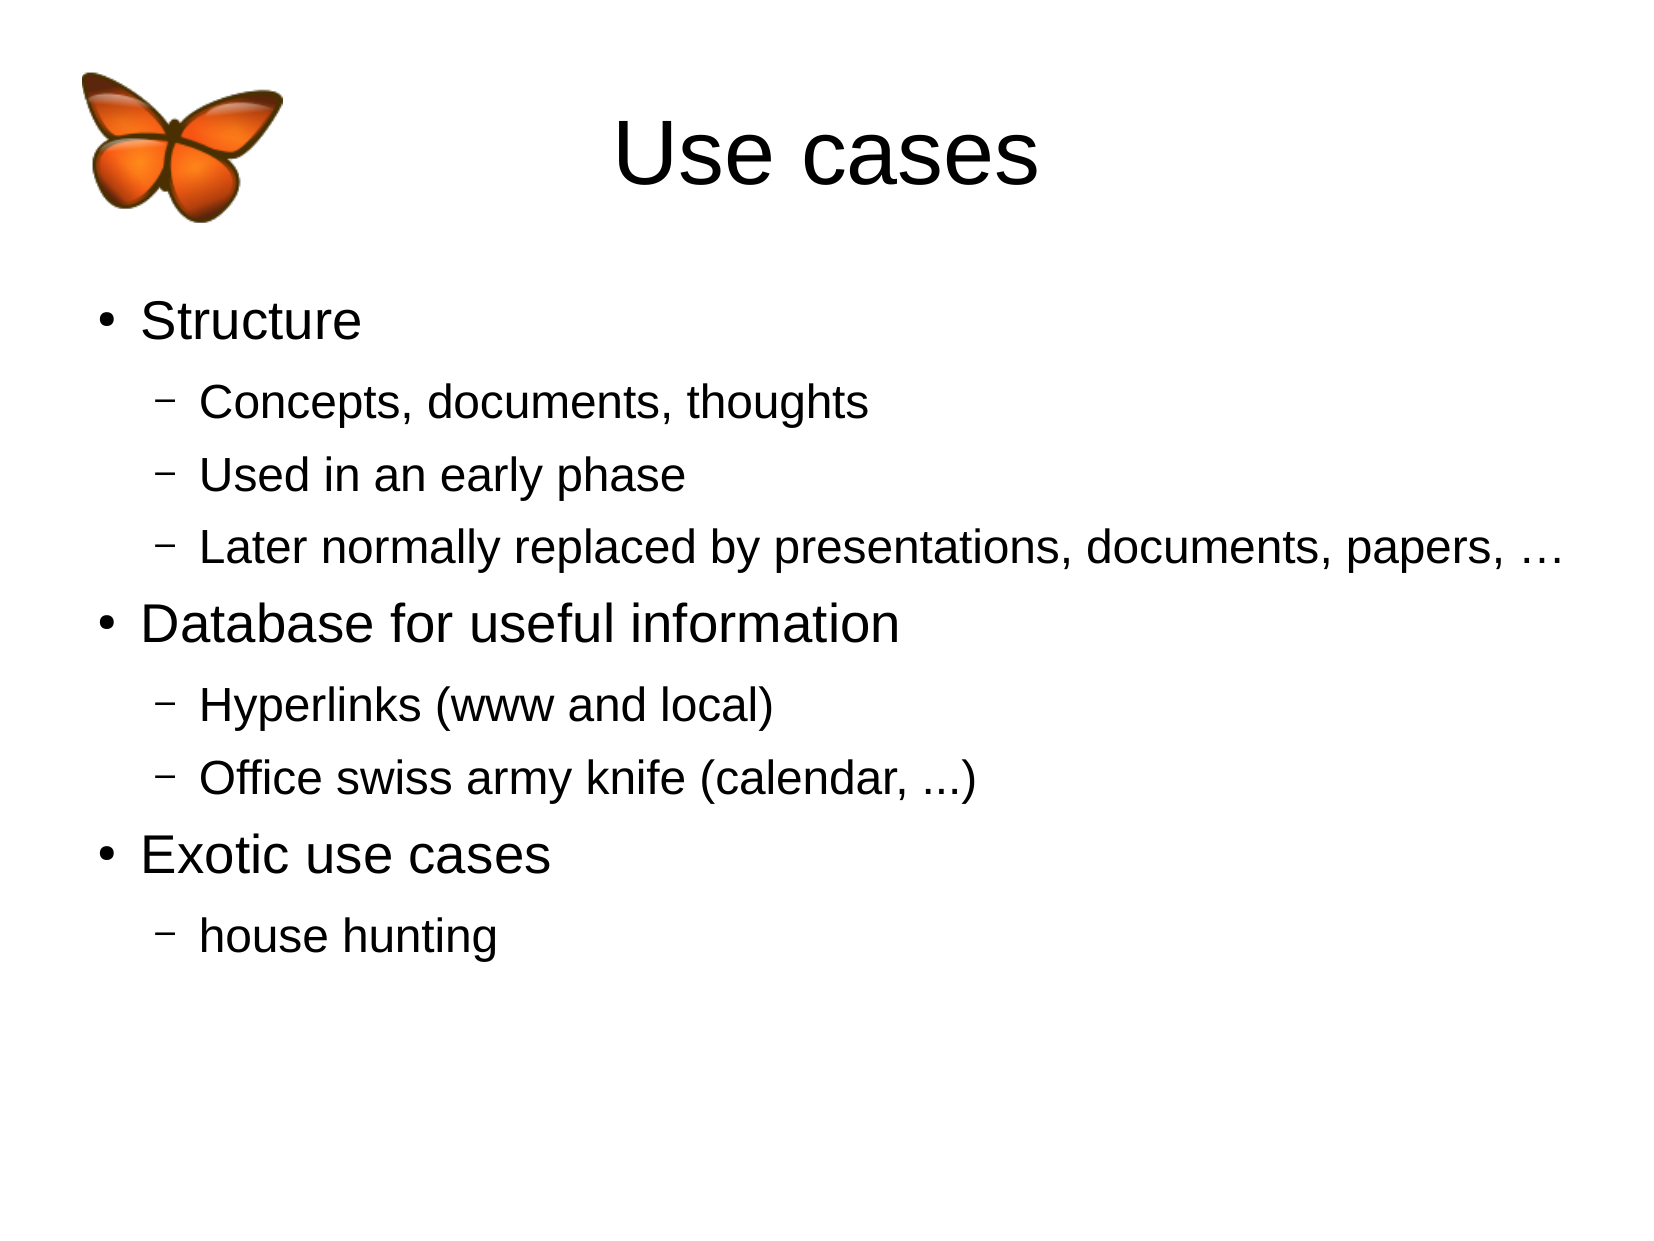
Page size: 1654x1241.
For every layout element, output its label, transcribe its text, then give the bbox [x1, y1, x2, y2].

list Structure Concepts, documents, thoughts Used in an early phase Later normally replaced by presentations, documents, papers, … Database for useful information Hyperlinks (www and local) Office swiss army knife (calendar, ...) Exotic use cases house hunting [82, 290, 1571, 1010]
title Use cases [82, 49, 1571, 257]
